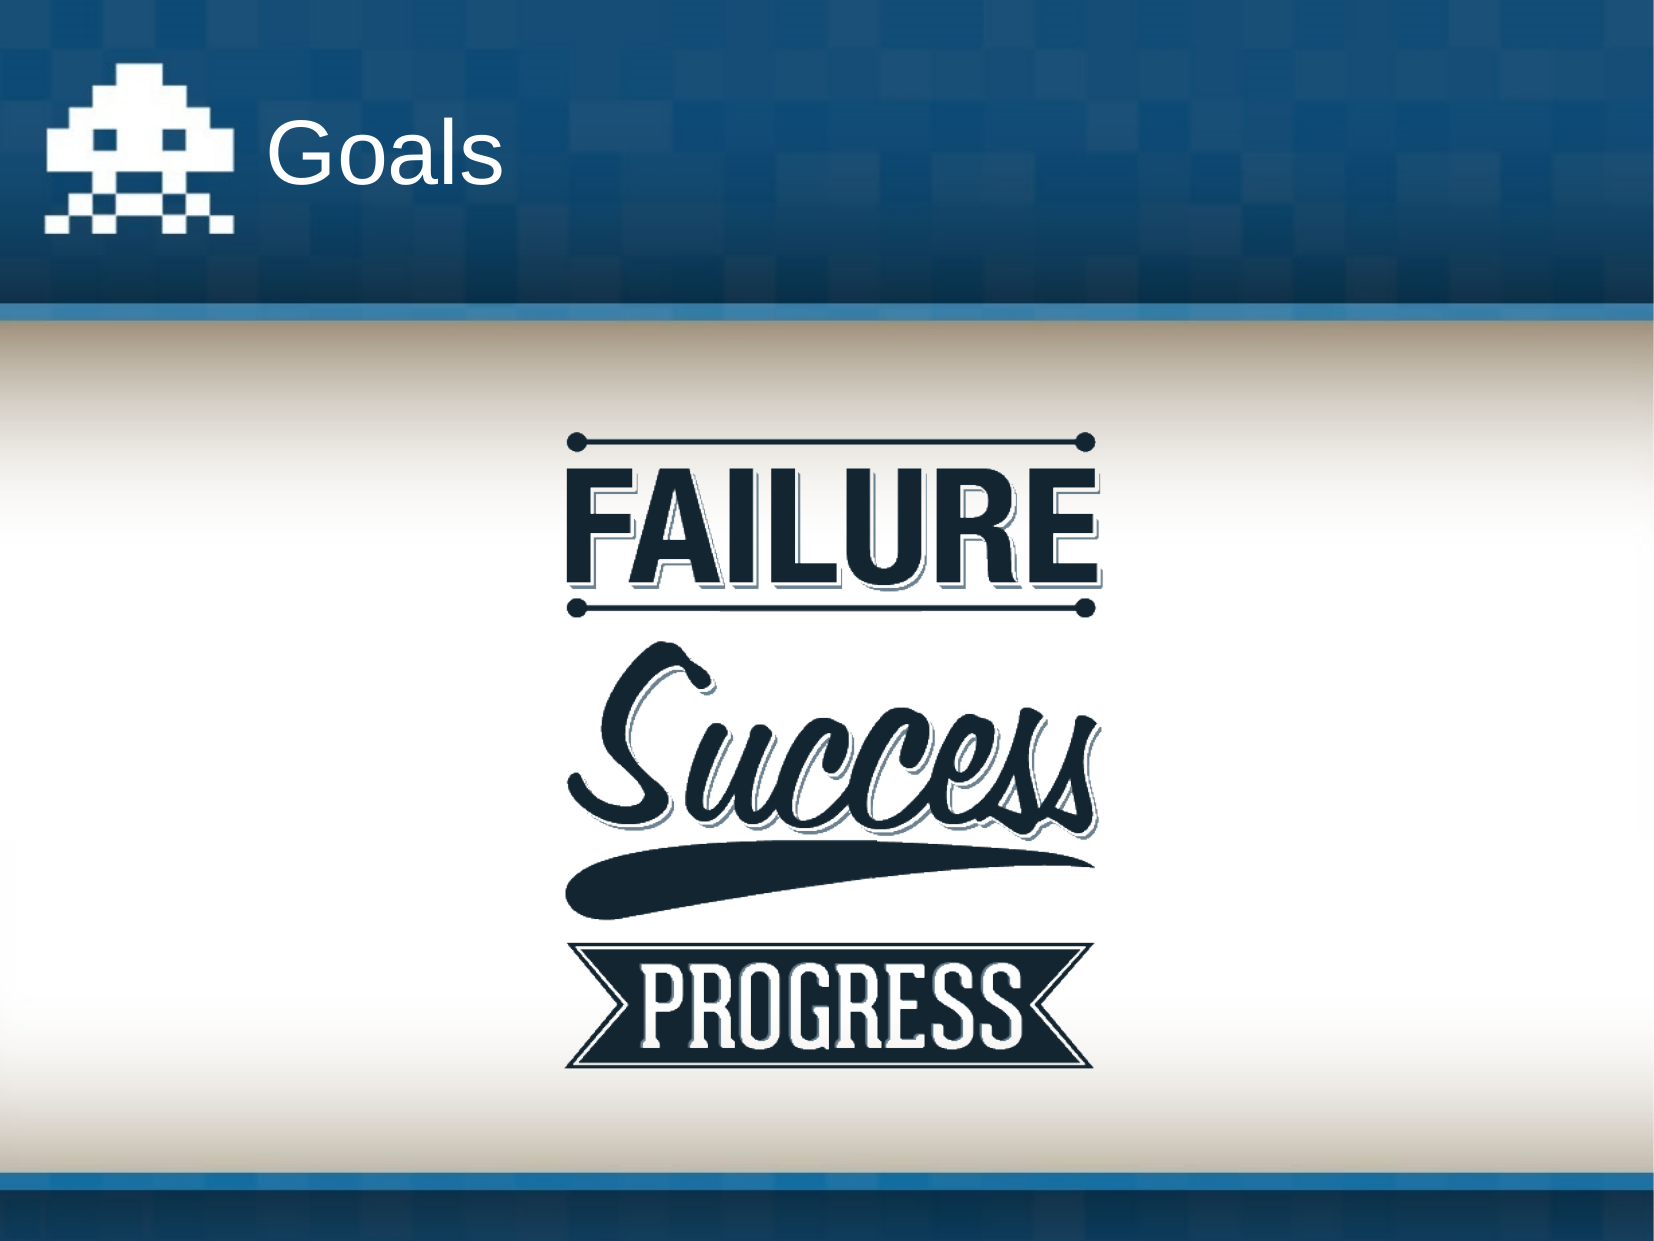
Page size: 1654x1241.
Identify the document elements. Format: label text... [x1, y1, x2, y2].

list [82, 349, 1571, 1069]
picture [0, 0, 1654, 1241]
title Goals [265, 49, 1571, 257]
